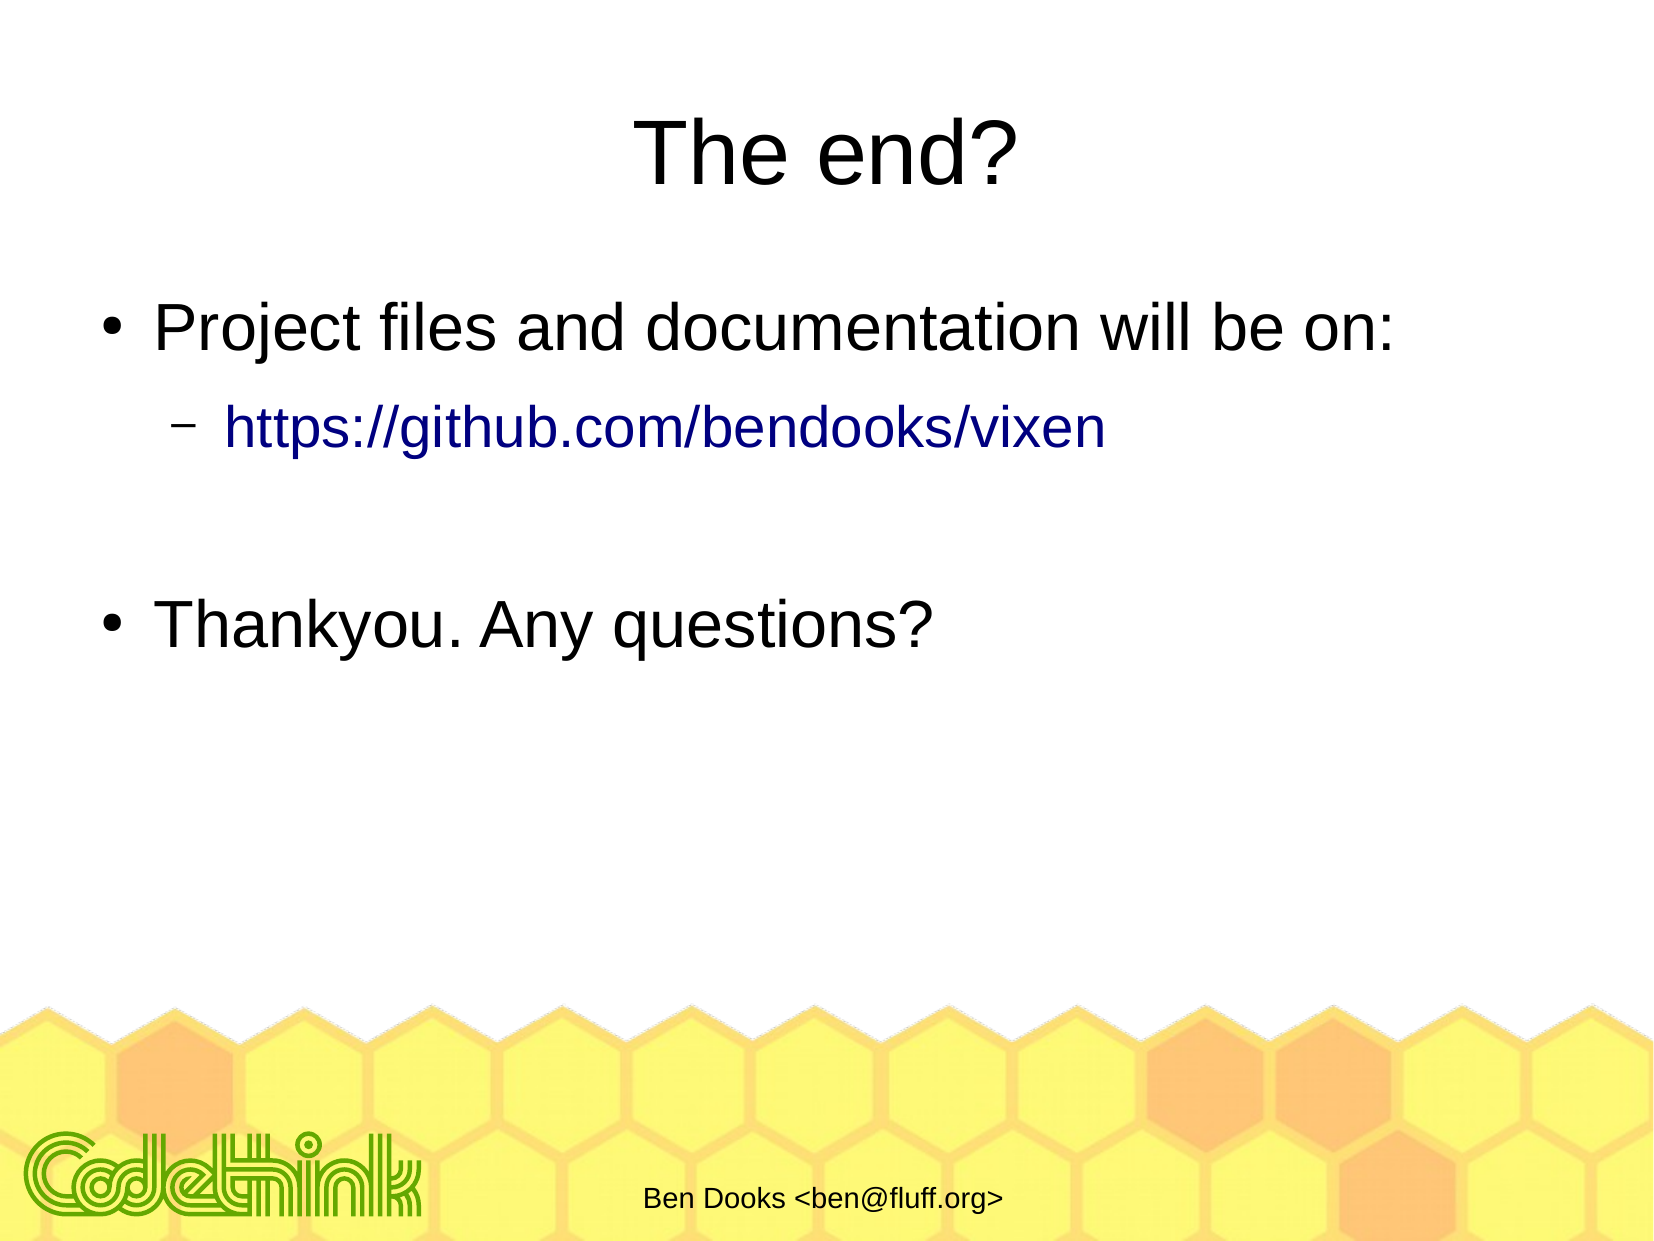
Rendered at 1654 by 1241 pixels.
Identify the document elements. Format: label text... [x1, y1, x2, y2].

picture [0, 1001, 1654, 1241]
title The end? [82, 49, 1571, 257]
list Project files and documentation will be on: https://github.com/bendooks/vixen Thankyou. Any questions? [82, 290, 1571, 1010]
